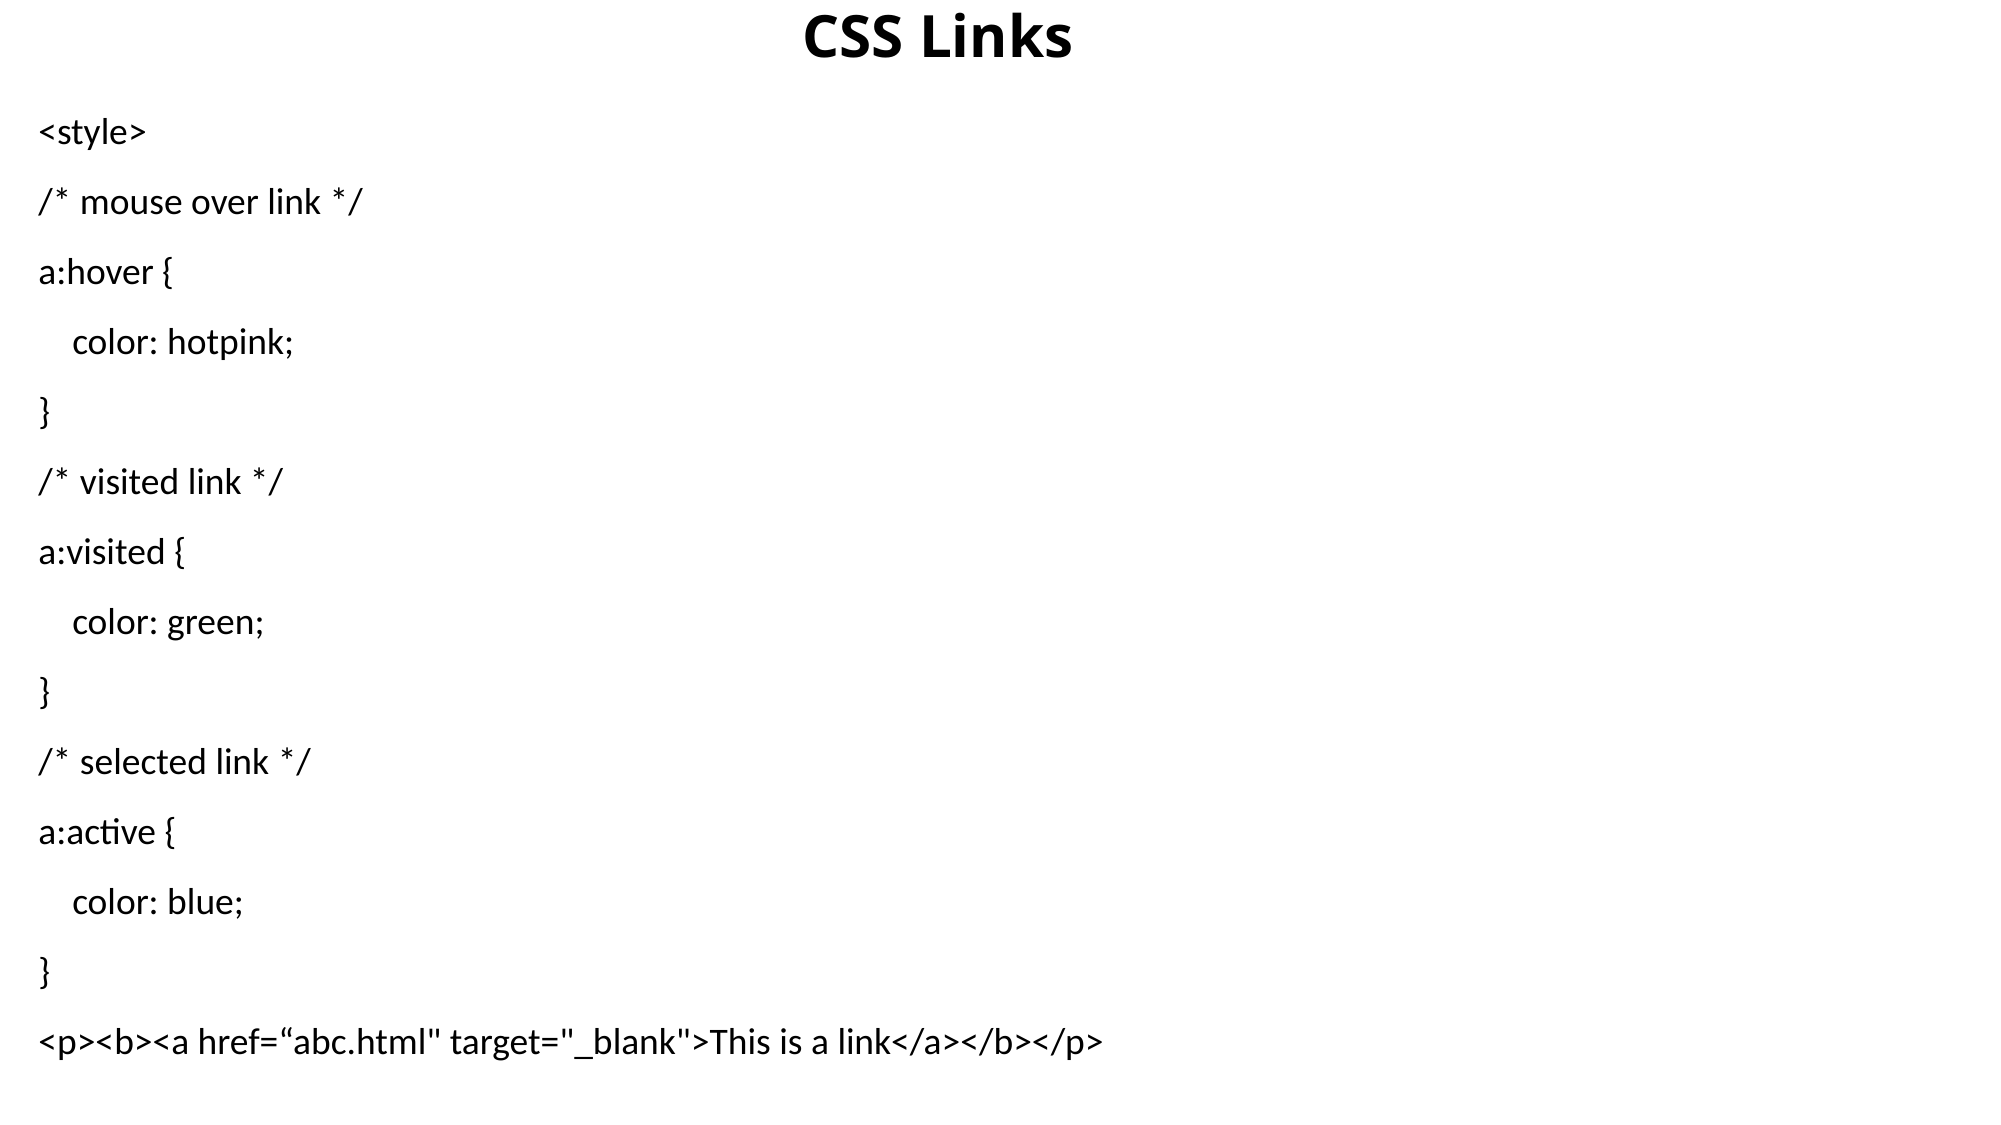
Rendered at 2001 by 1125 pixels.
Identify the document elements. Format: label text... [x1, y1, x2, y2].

list <style> /* mouse over link */ a:hover { color: hotpink; } /* visited link */ a:visited { color: green; } /* selected link */ a:active { color: blue; } <p><b><a href=“abc.html" target="_blank">This is a link</a></b></p> [23, 104, 1976, 1104]
title CSS Links [223, 0, 1949, 95]
